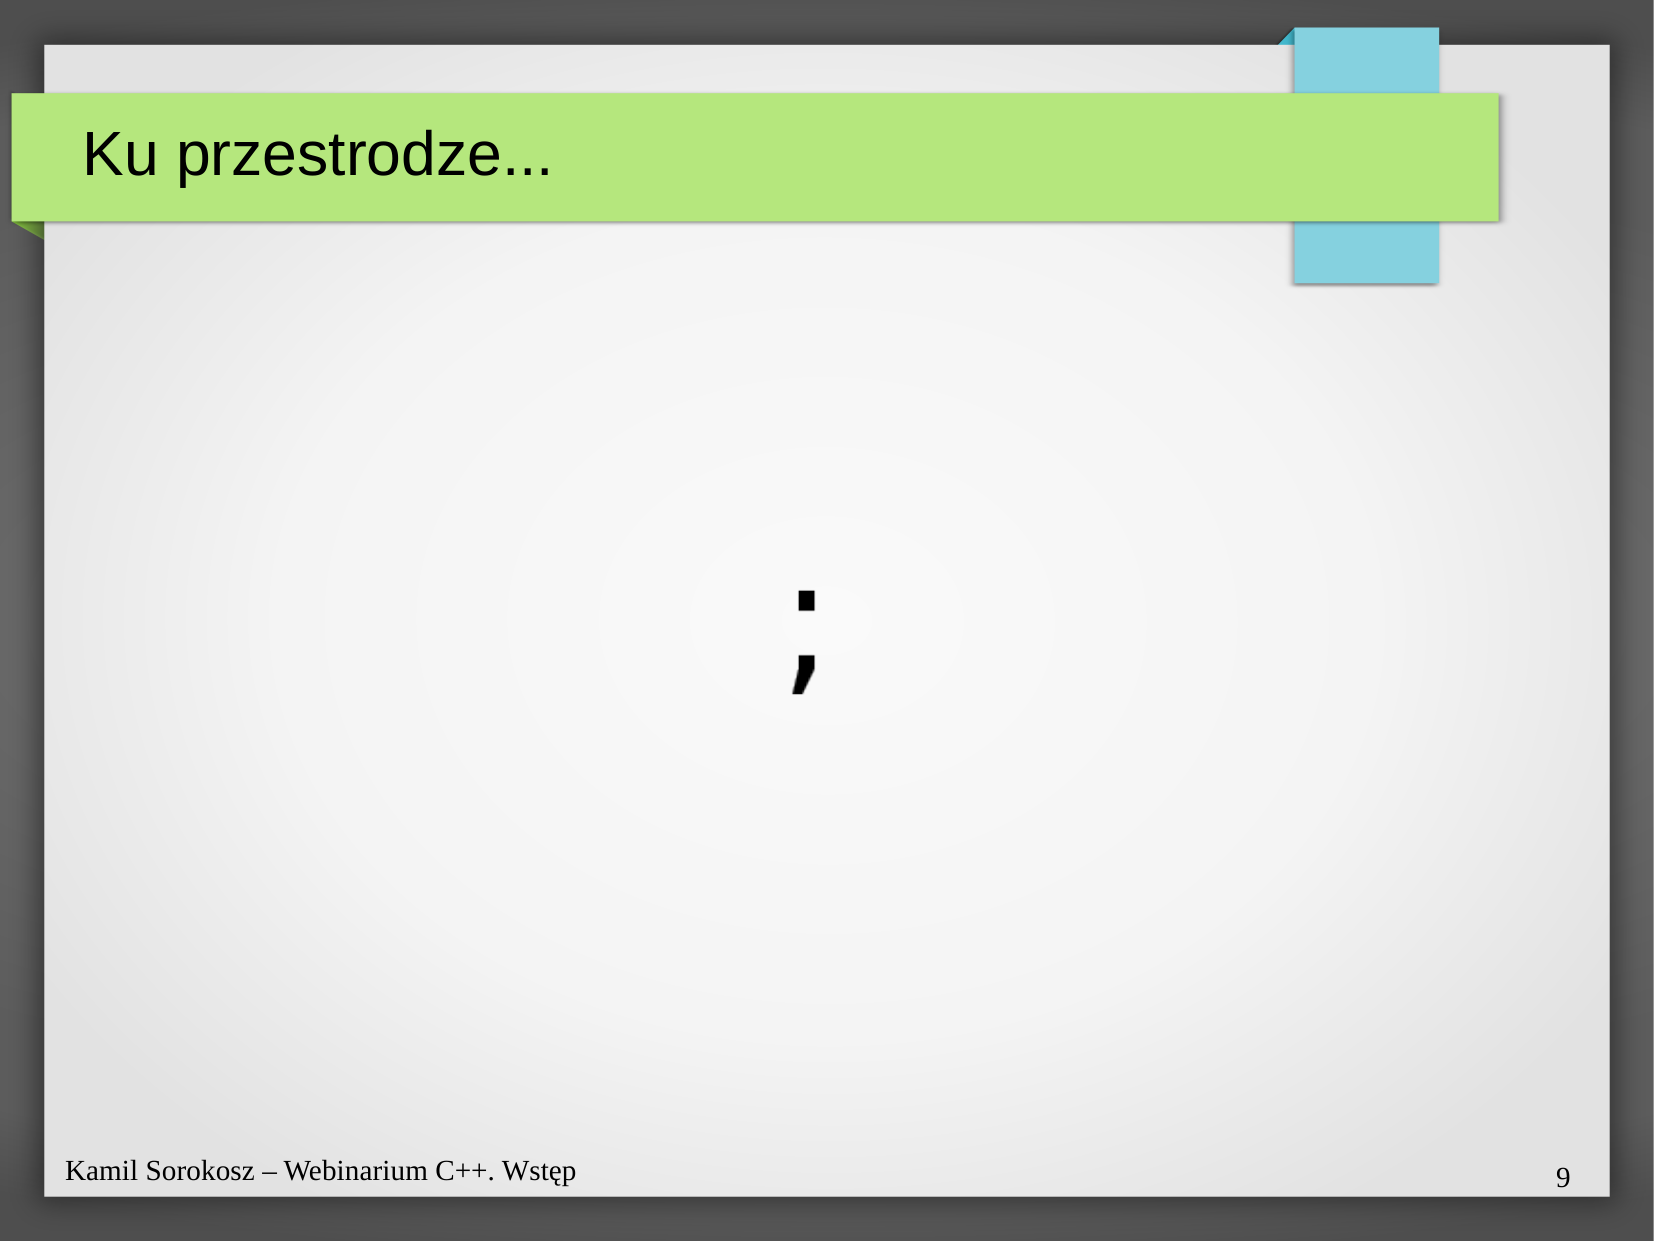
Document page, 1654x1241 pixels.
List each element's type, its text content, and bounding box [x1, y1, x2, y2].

title Ku przestrodze... [82, 94, 1506, 213]
picture [0, 0, 1654, 1241]
